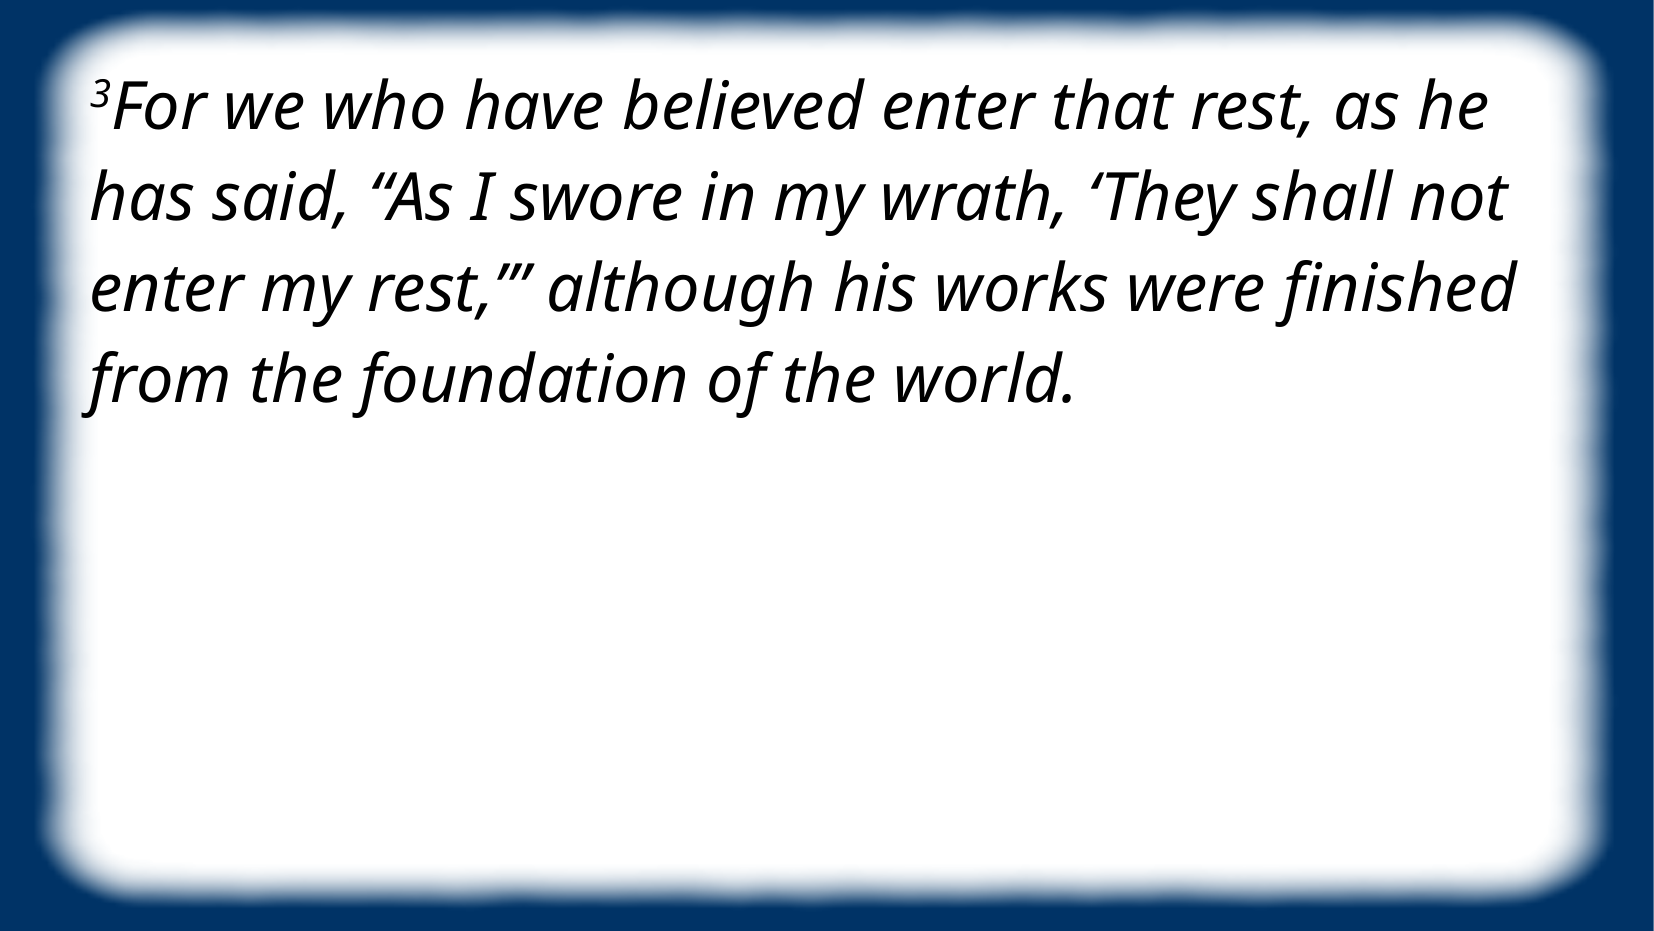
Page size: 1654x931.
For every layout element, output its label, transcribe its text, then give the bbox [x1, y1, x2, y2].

picture [0, 0, 1654, 931]
text_box 3For we who have believed enter that rest, as he has said, “As I swore in my wrath, ‘They shall not enter my rest,’” although his works were finished from the foundation of the world. [75, 51, 1576, 451]
